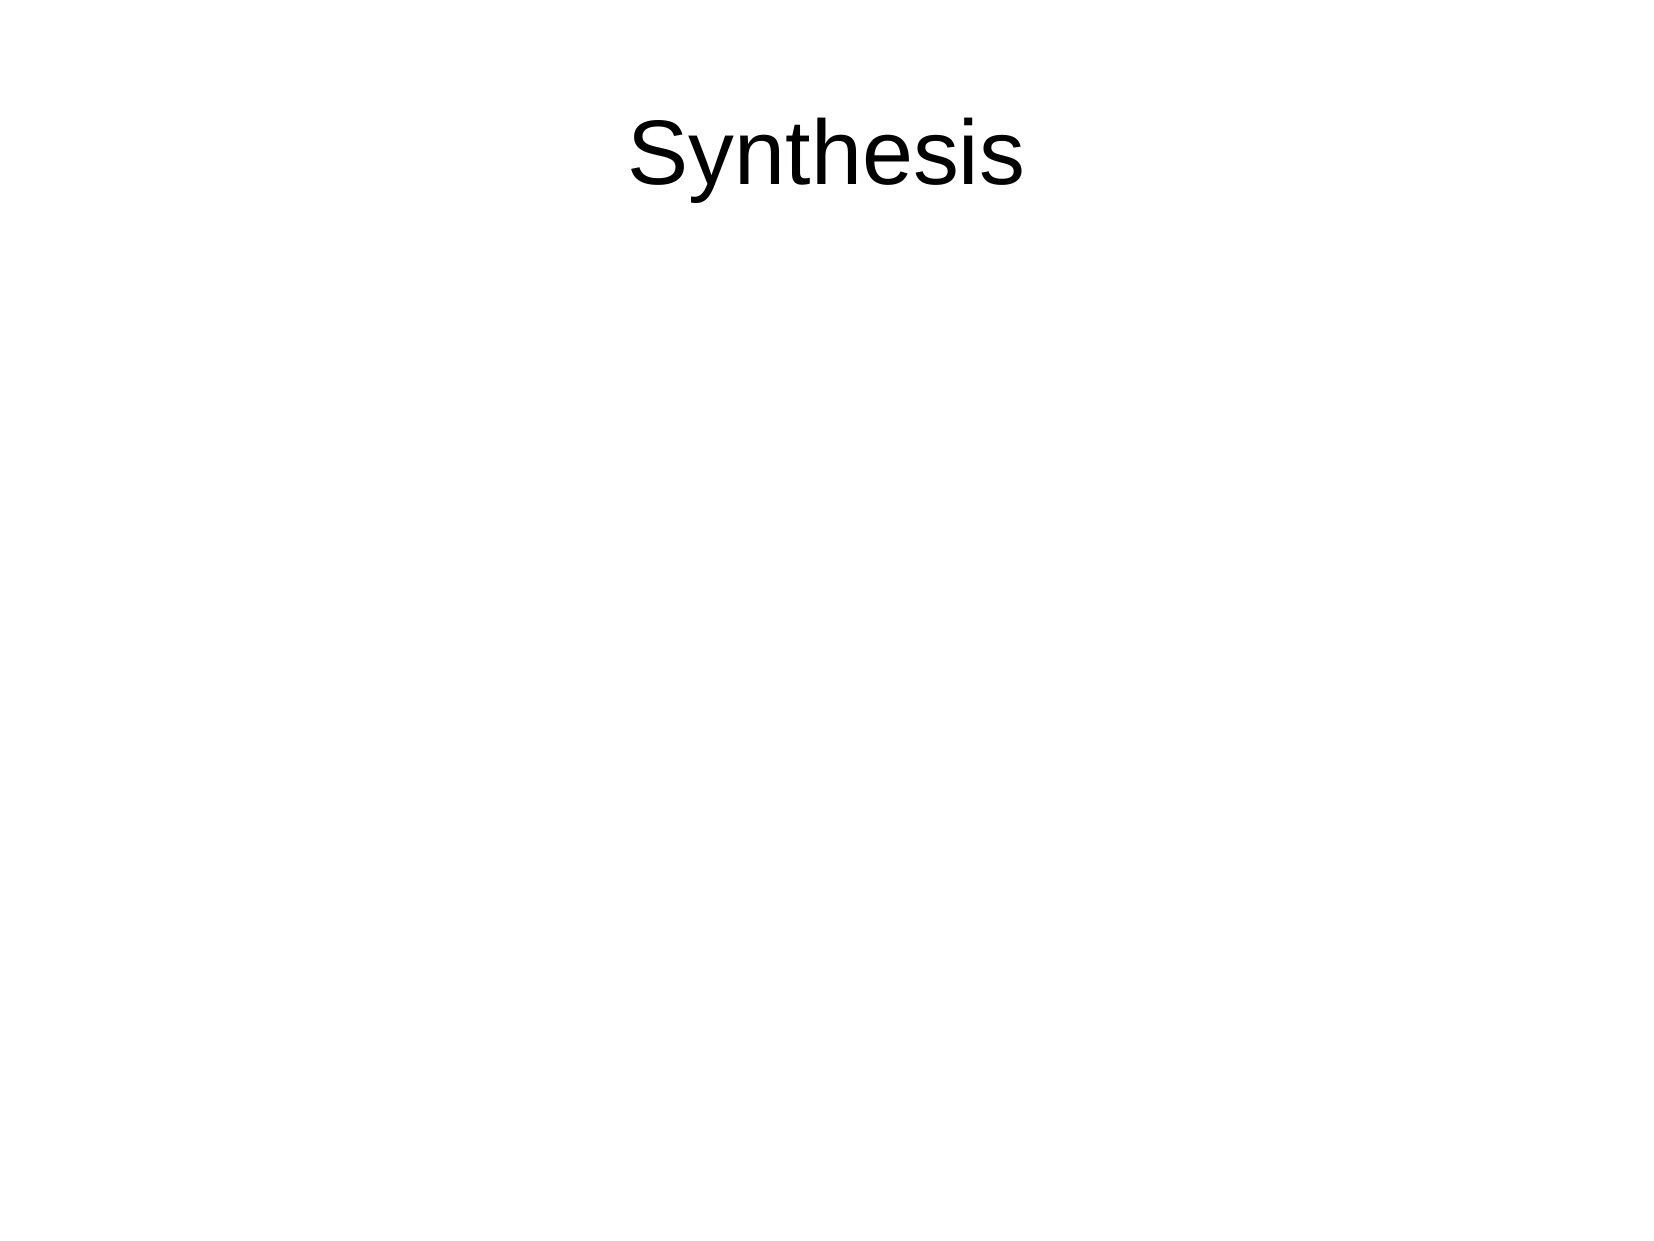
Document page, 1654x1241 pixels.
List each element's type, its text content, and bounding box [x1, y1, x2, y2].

title Synthesis [82, 49, 1571, 257]
